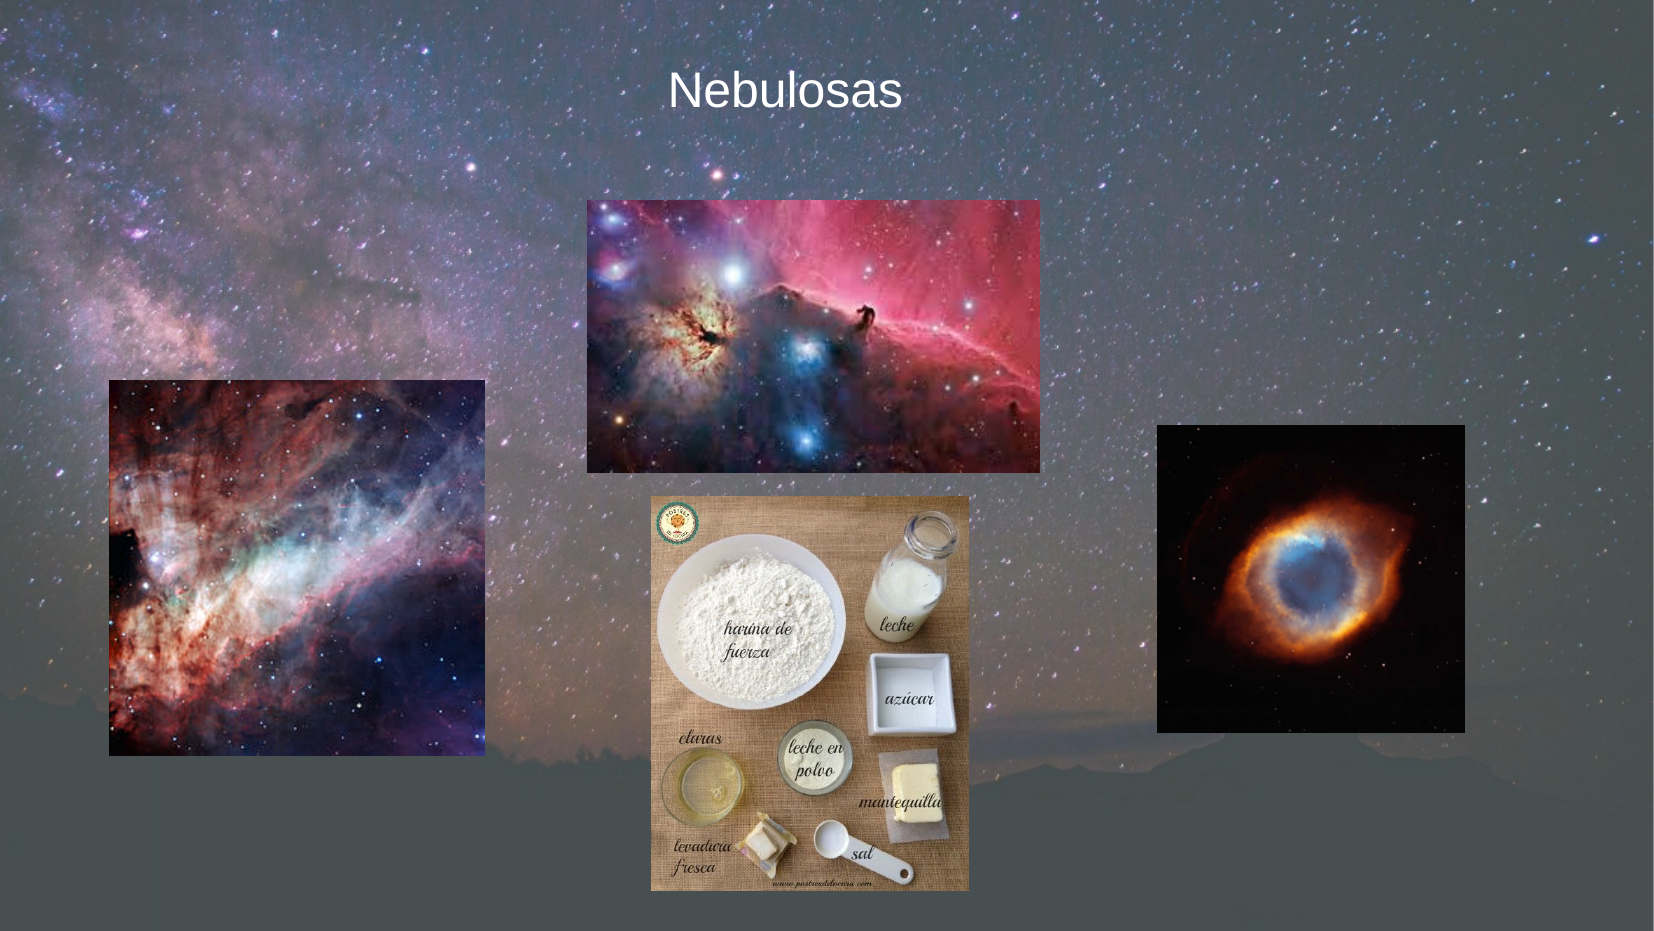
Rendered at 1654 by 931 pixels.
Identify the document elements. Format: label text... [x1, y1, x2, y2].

picture [1157, 425, 1465, 733]
picture [651, 496, 969, 891]
picture [109, 380, 485, 756]
text_box Nebulosas [460, 25, 1111, 154]
picture [587, 200, 1040, 473]
